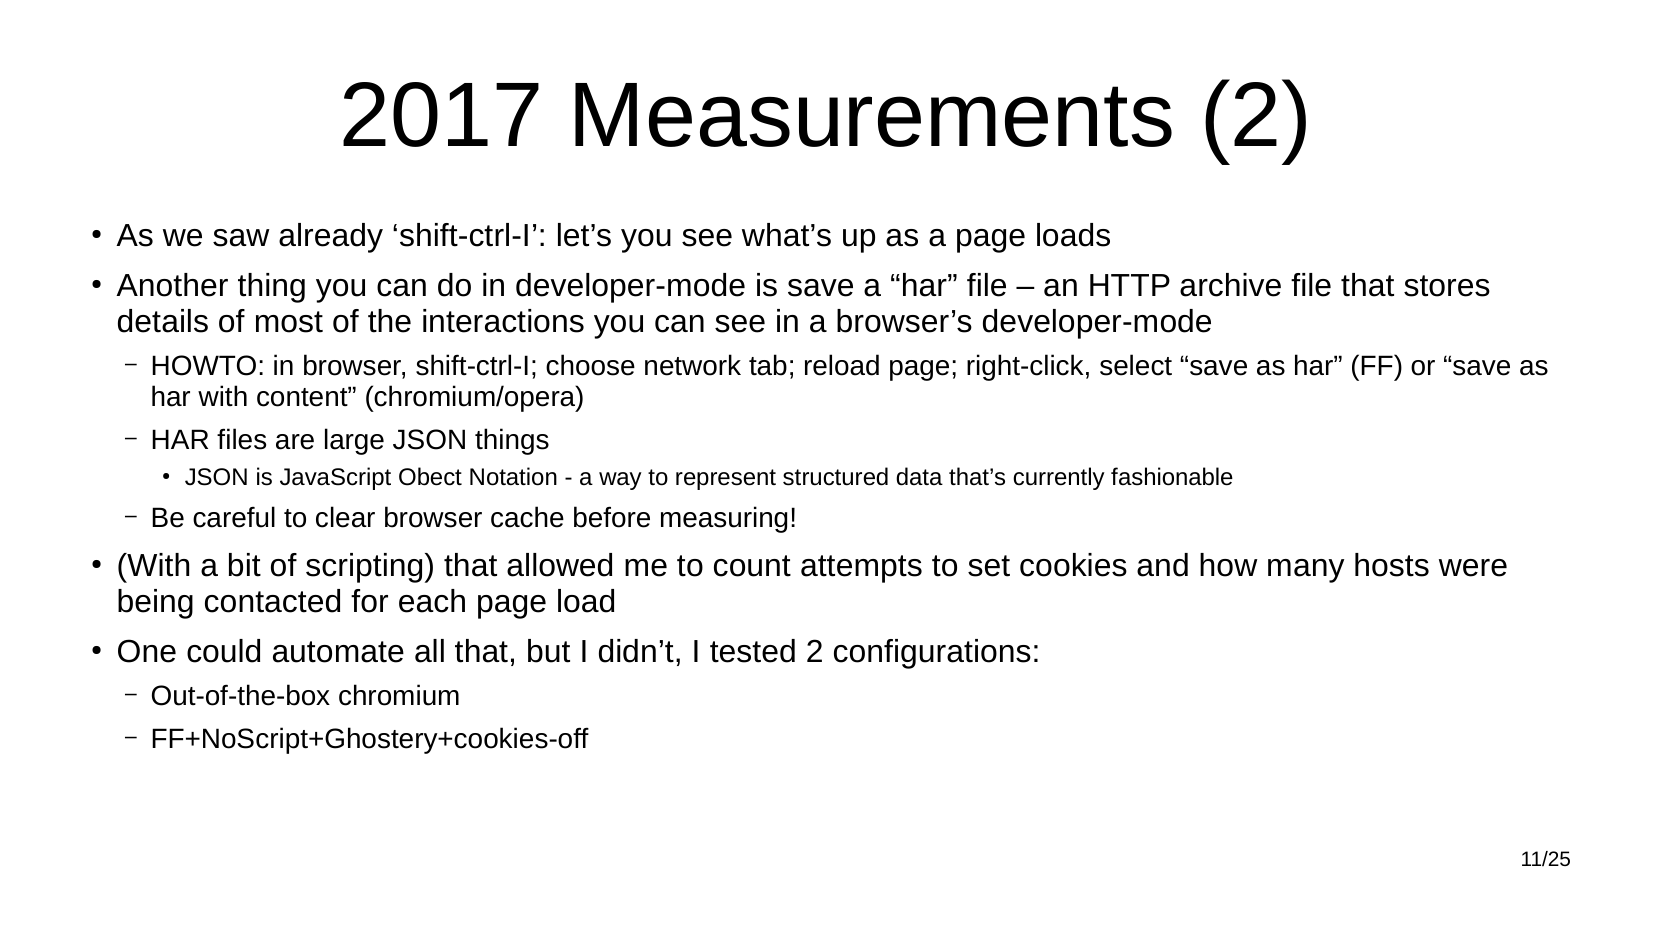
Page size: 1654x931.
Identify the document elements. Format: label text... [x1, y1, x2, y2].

list As we saw already ‘shift-ctrl-I’: let’s you see what’s up as a page loads Another thing you can do in developer-mode is save a “har” file – an HTTP archive file that stores details of most of the interactions you can see in a browser’s developer-mode HOWTO: in browser, shift-ctrl-I; choose network tab; reload page; right-click, select “save as har” (FF) or “save as har with content” (chromium/opera) HAR files are large JSON things JSON is JavaScript Obect Notation - a way to represent structured data that’s currently fashionable Be careful to clear browser cache before measuring! (With a bit of scripting) that allowed me to count attempts to set cookies and how many hosts were being contacted for each page load One could automate all that, but I didn’t, I tested 2 configurations: Out-of-the-box chromium FF+NoScript+Ghostery+cookies-off [82, 217, 1571, 758]
title 2017 Measurements (2) [82, 37, 1571, 193]
